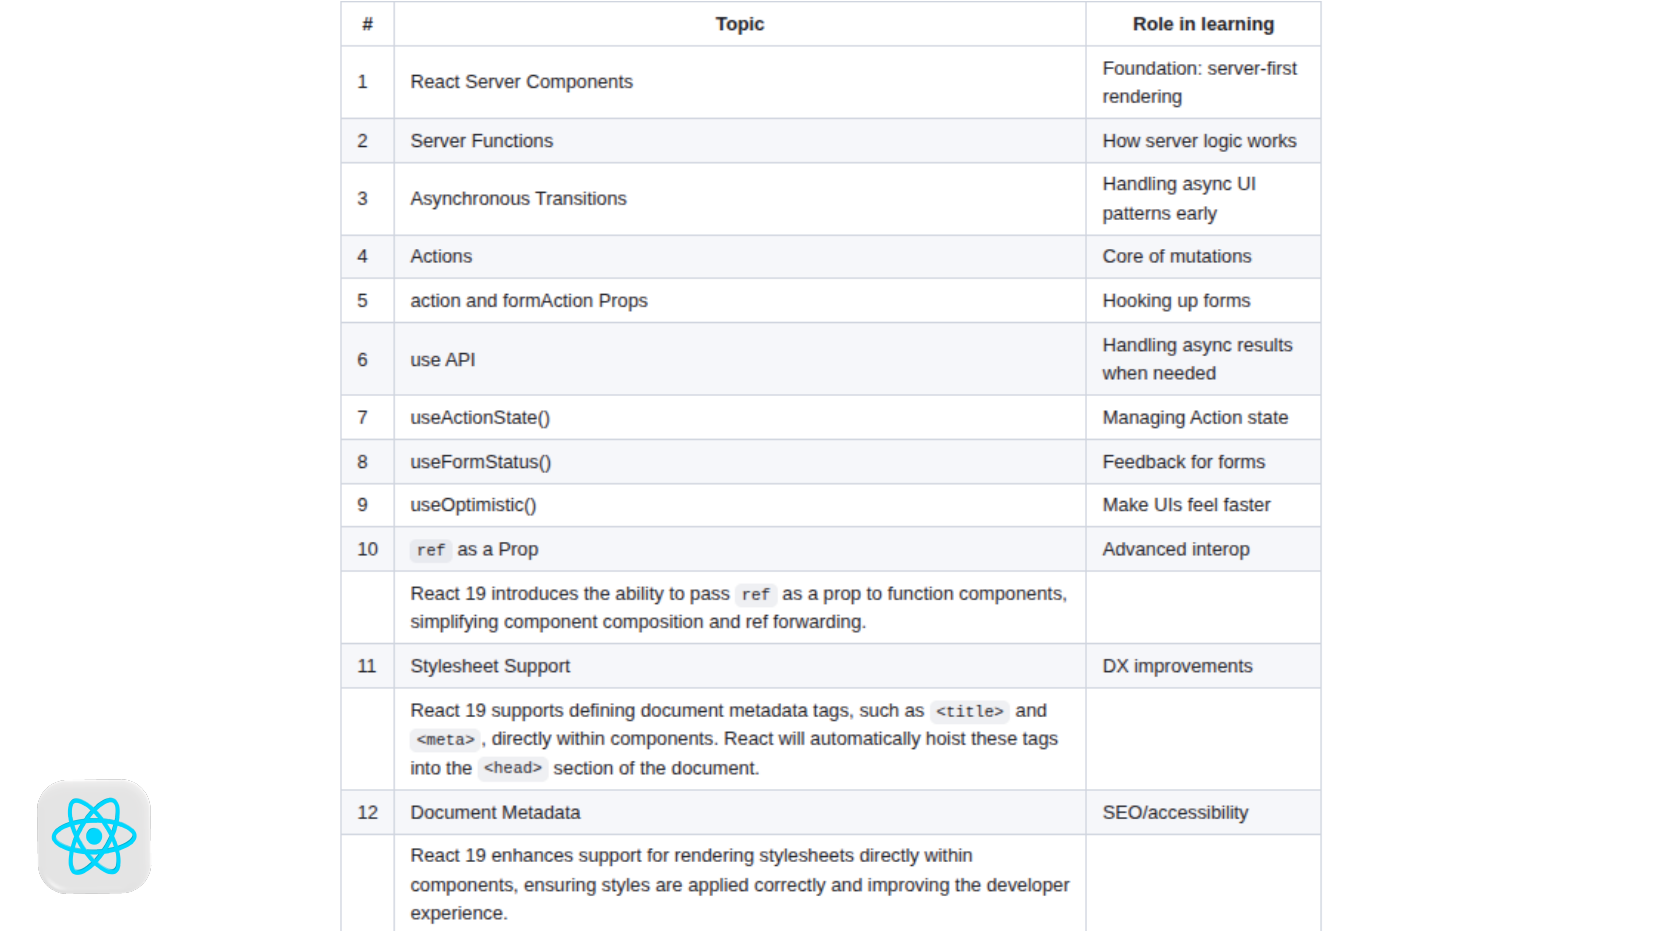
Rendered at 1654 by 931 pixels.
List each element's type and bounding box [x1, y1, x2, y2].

picture [339, 1, 1325, 931]
picture [0, 742, 188, 931]
